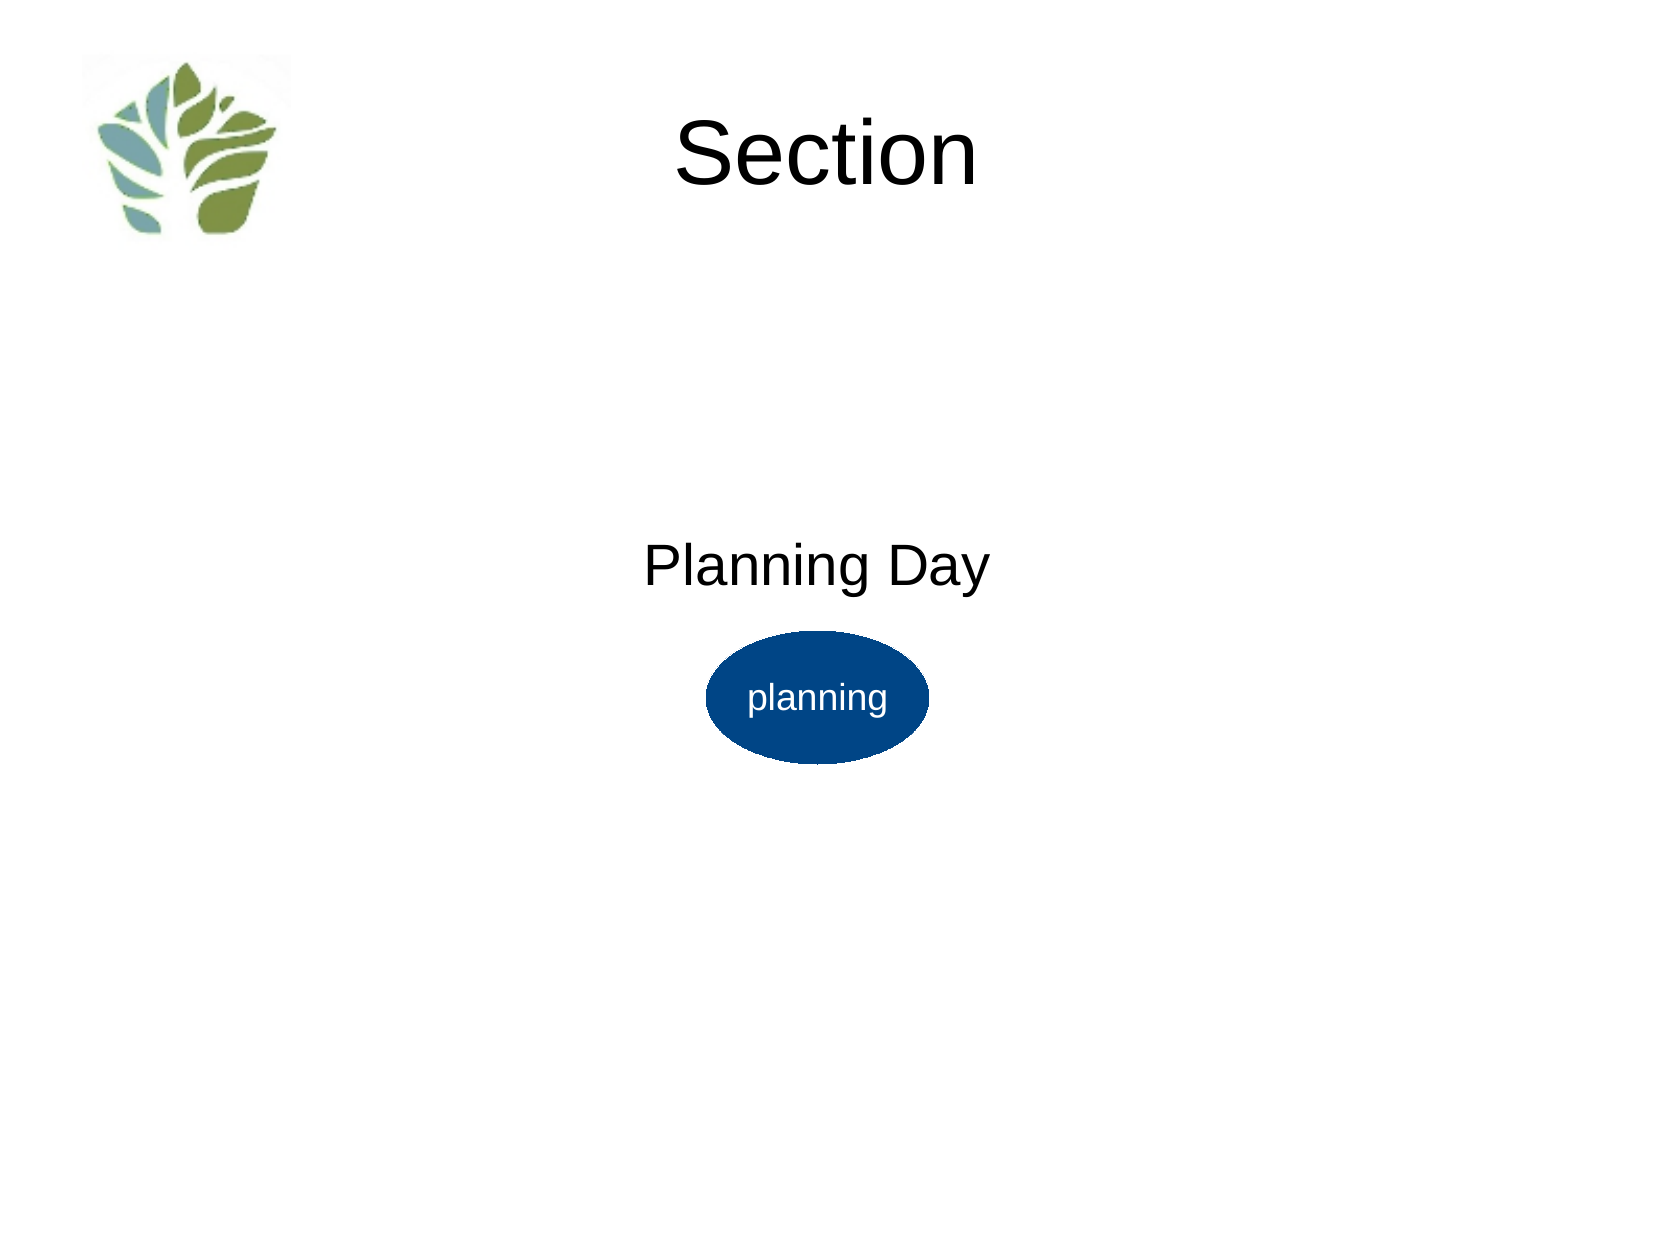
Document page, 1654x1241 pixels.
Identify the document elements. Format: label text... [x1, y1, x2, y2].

text_box planning [705, 630, 931, 766]
text_box Planning Day [90, 525, 1546, 616]
picture [82, 49, 291, 258]
title Section [291, 49, 1571, 257]
